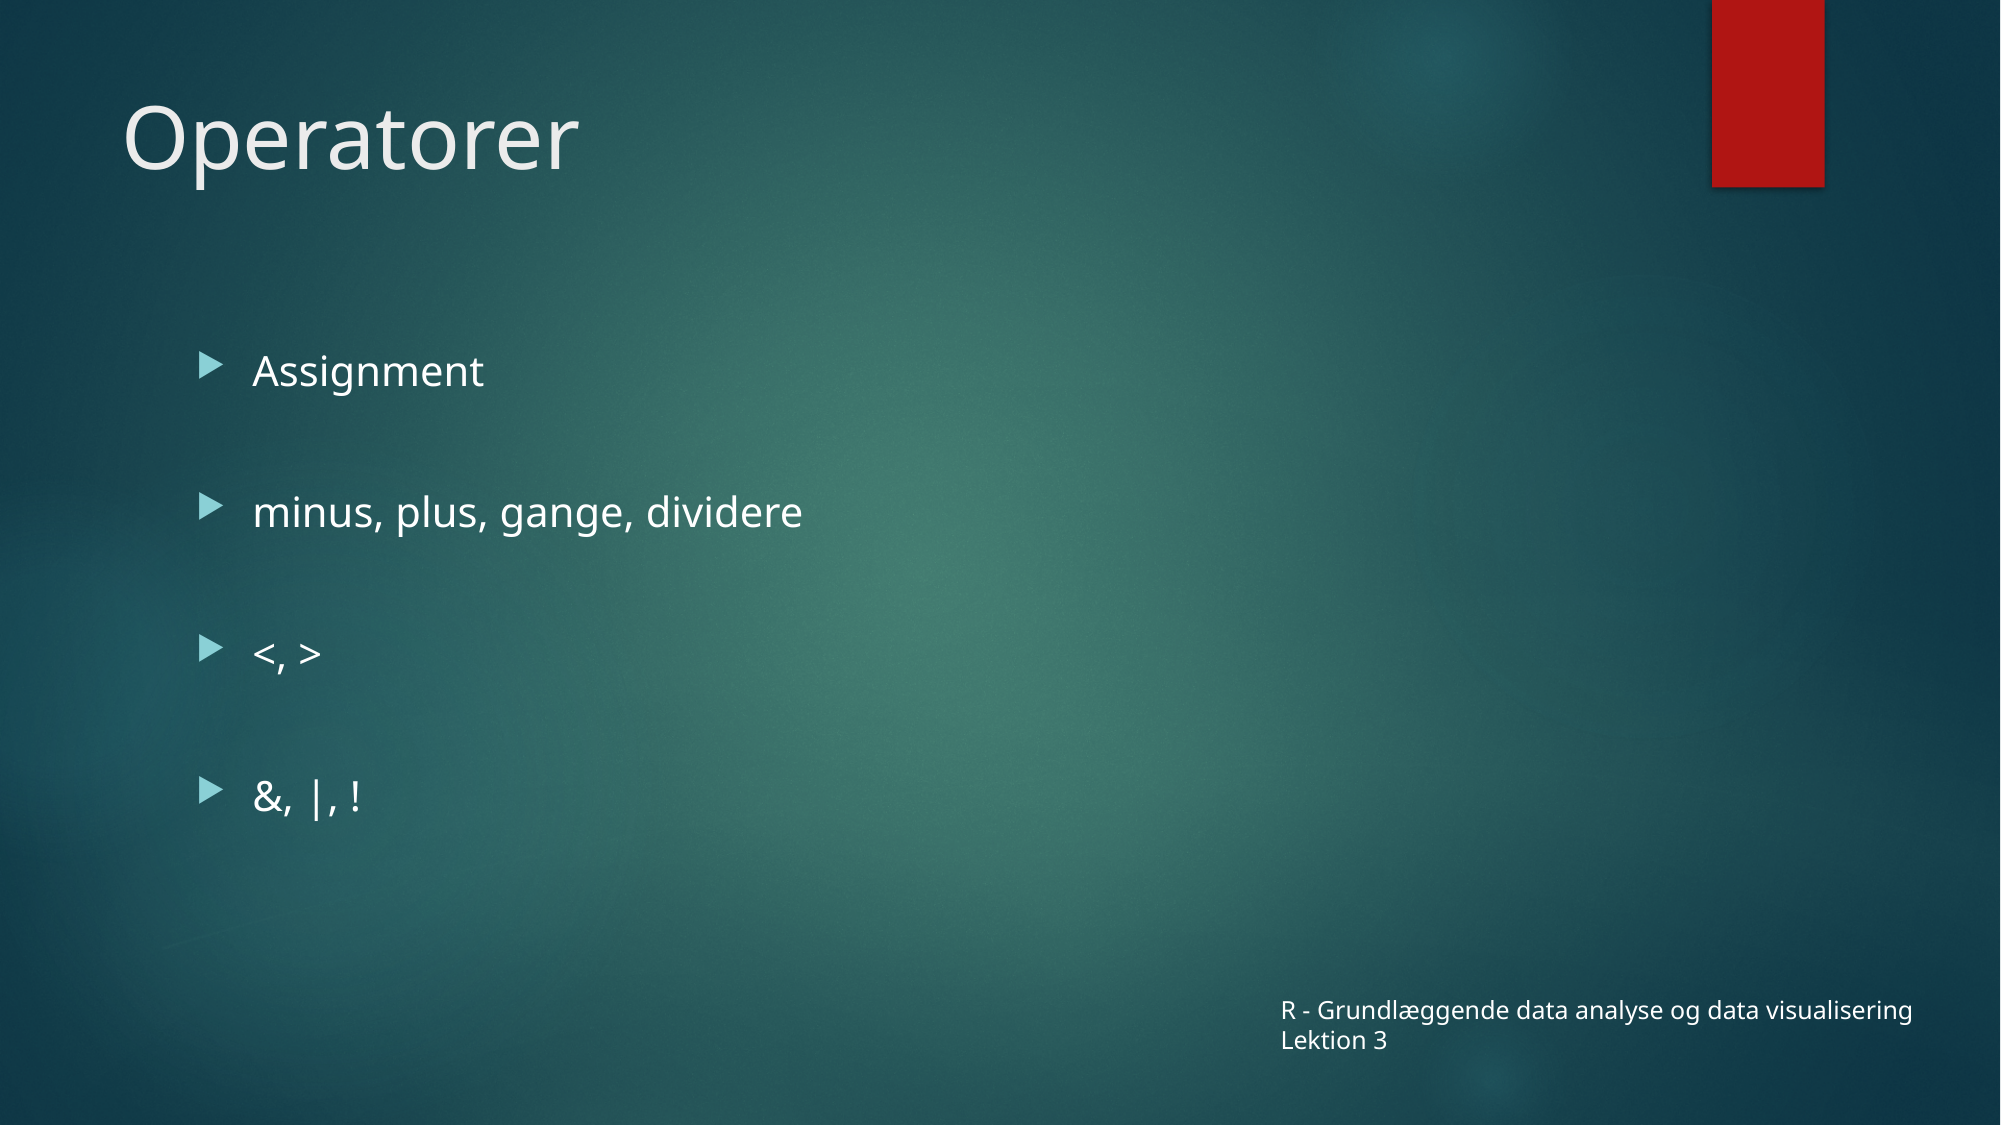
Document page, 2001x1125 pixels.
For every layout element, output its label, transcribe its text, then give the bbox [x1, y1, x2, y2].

list Assignment minus, plus, gange, dividere <, > &, |, ! [181, 336, 1649, 1025]
picture [0, 0, 2001, 1125]
title Operatorer [106, 74, 1649, 304]
text_box R - Grundlæggende data analyse og data visualisering Lektion 3 [1265, 987, 1974, 1062]
